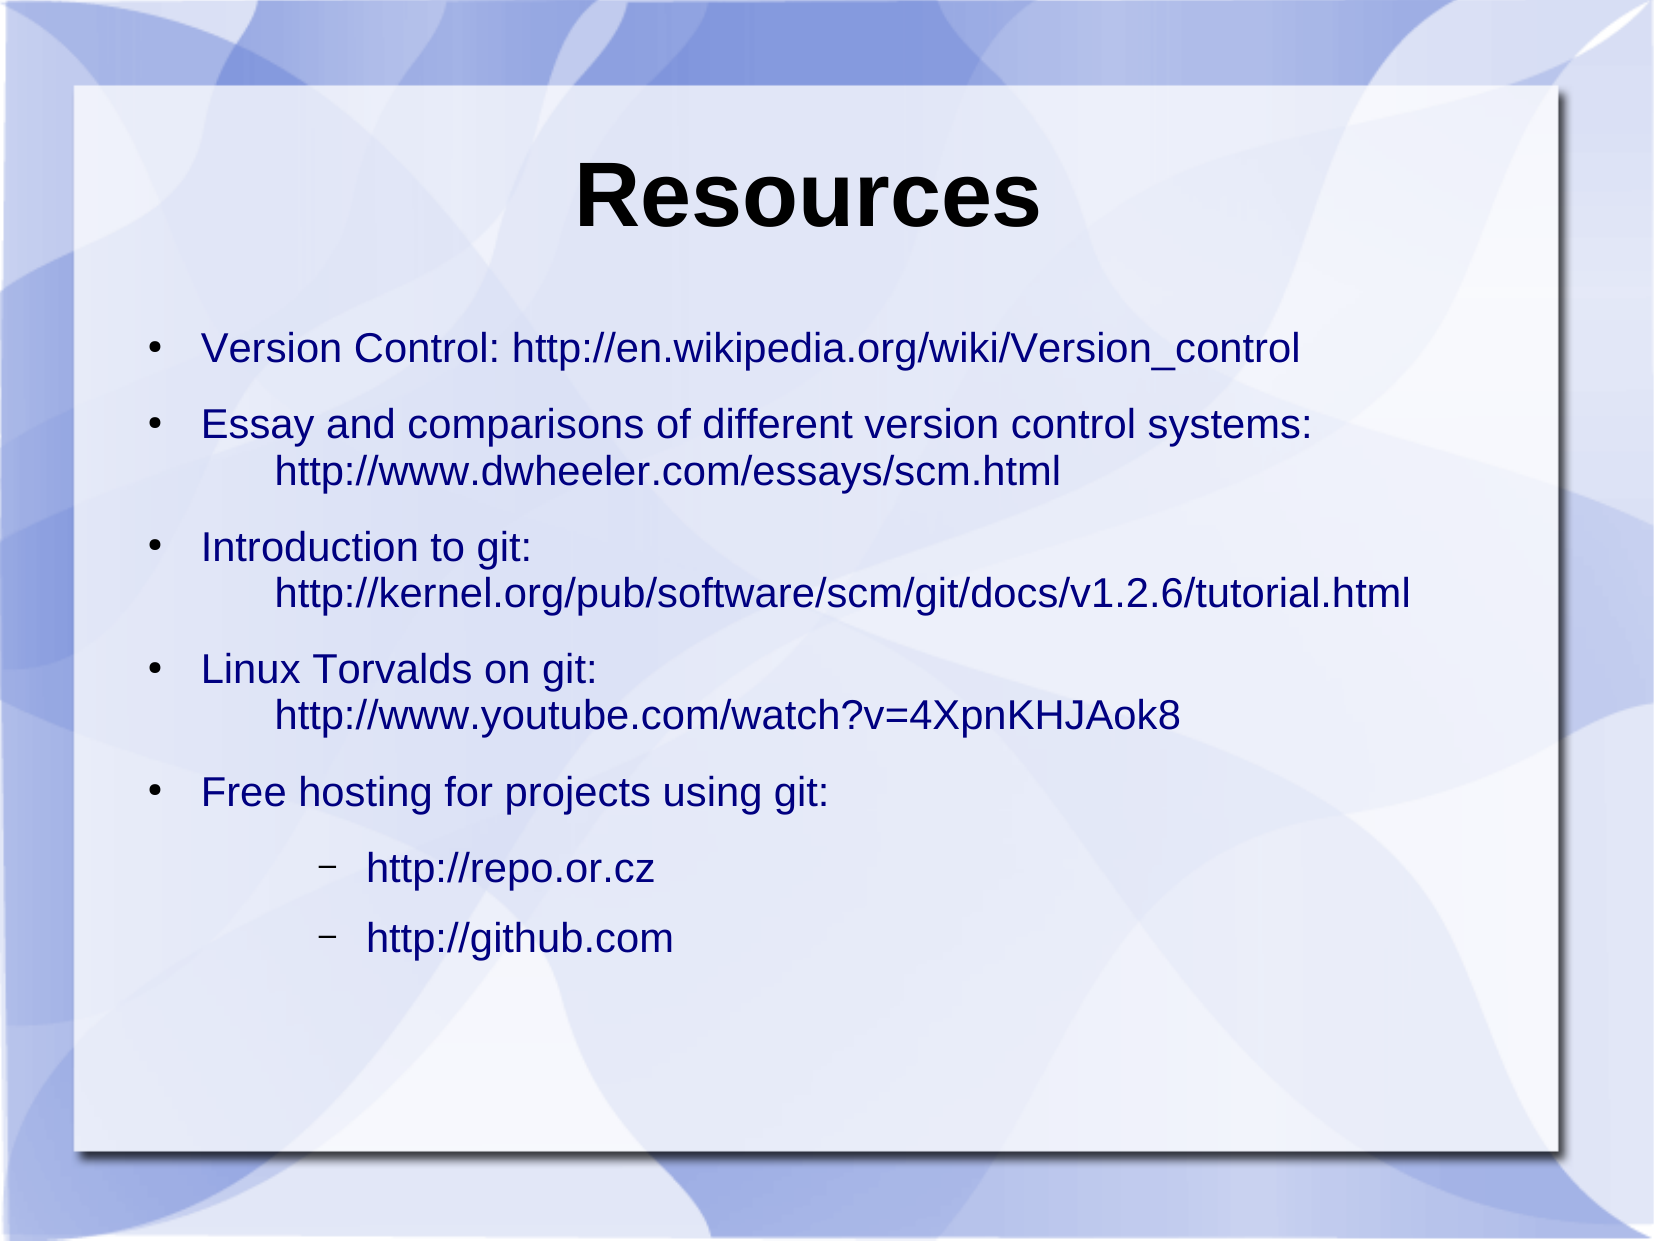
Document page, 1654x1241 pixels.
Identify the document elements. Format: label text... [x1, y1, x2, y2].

picture [0, 0, 1654, 1241]
list Version Control: http://en.wikipedia.org/wiki/Version_control Essay and comparisons of different version control systems: http://www.dwheeler.com/essays/scm.html Introduction to git: http://kernel.org/pub/software/scm/git/docs/v1.2.6/tutorial.html Linux Torvalds on git: http://www.youtube.com/watch?v=4XpnKHJAok8 Free hosting for projects using git: http://repo.or.cz http://github.com [129, 324, 1489, 975]
title Resources [82, 90, 1536, 298]
